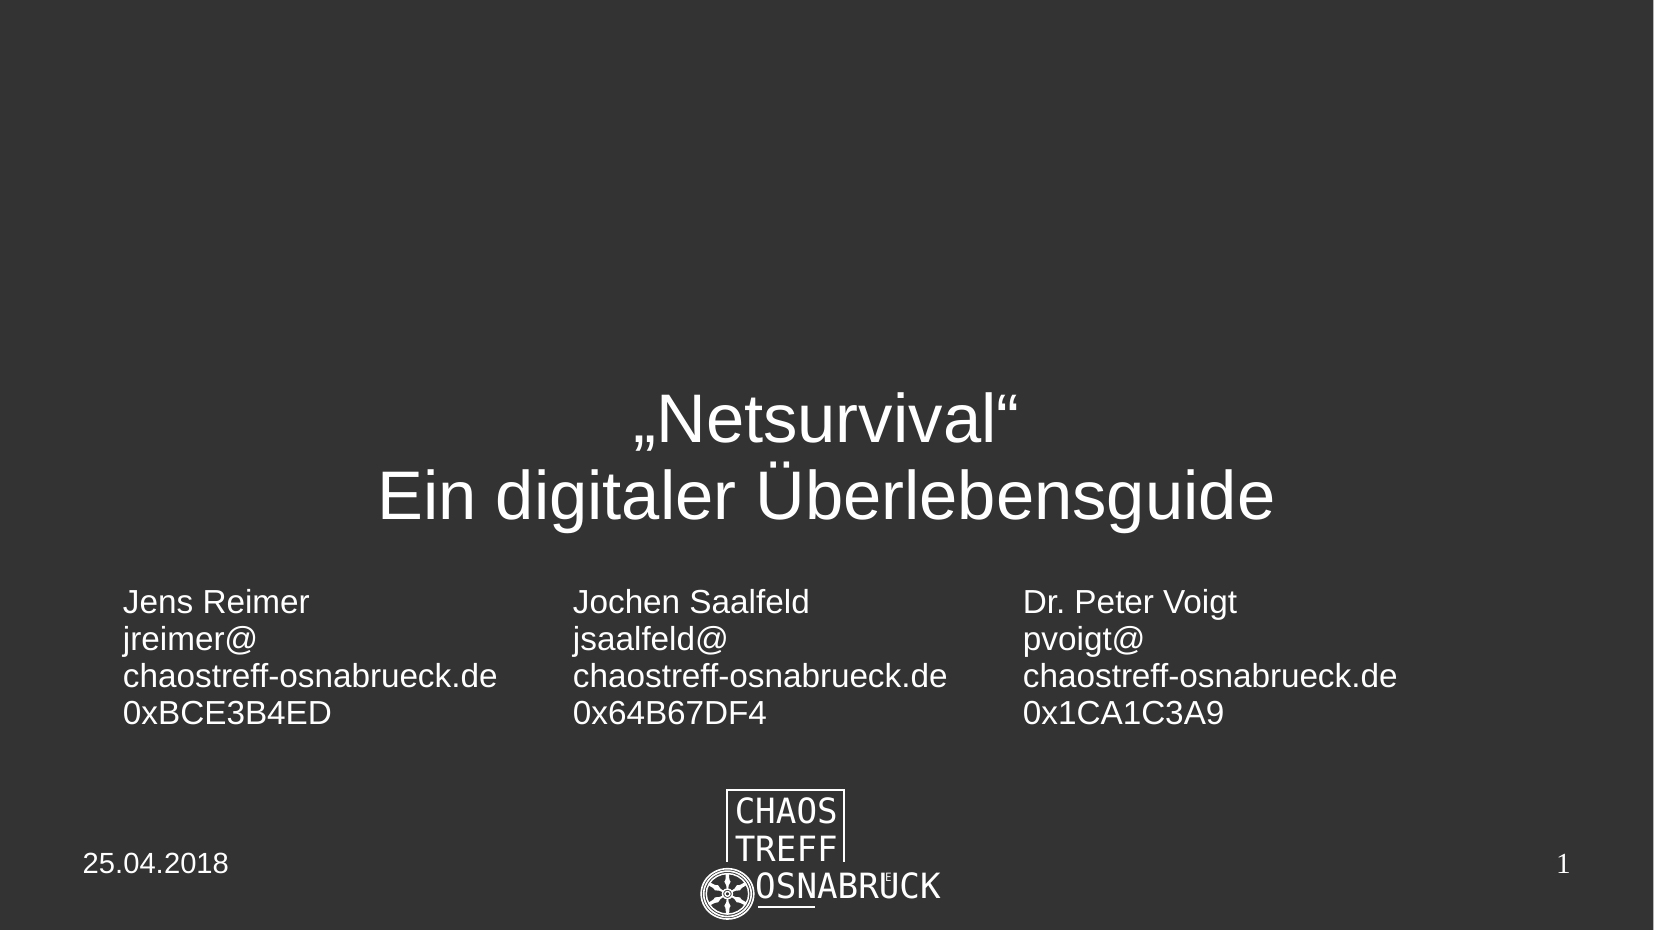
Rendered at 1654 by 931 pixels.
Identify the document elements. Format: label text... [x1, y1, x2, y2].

title „Netsurvival“ Ein digitaler Überlebensguide [82, 379, 1571, 535]
title Jens Reimer Jochen Saalfeld Dr. Peter Voigt jreimer@ jsaalfeld@ pvoigt@ chaostreff-osnabrueck.de chaostreff-osnabrueck.de chaostreff-osnabrueck.de 0xBCE3B4ED 0x64B67DF4 0x1CA1C3A9 [122, 564, 1512, 751]
